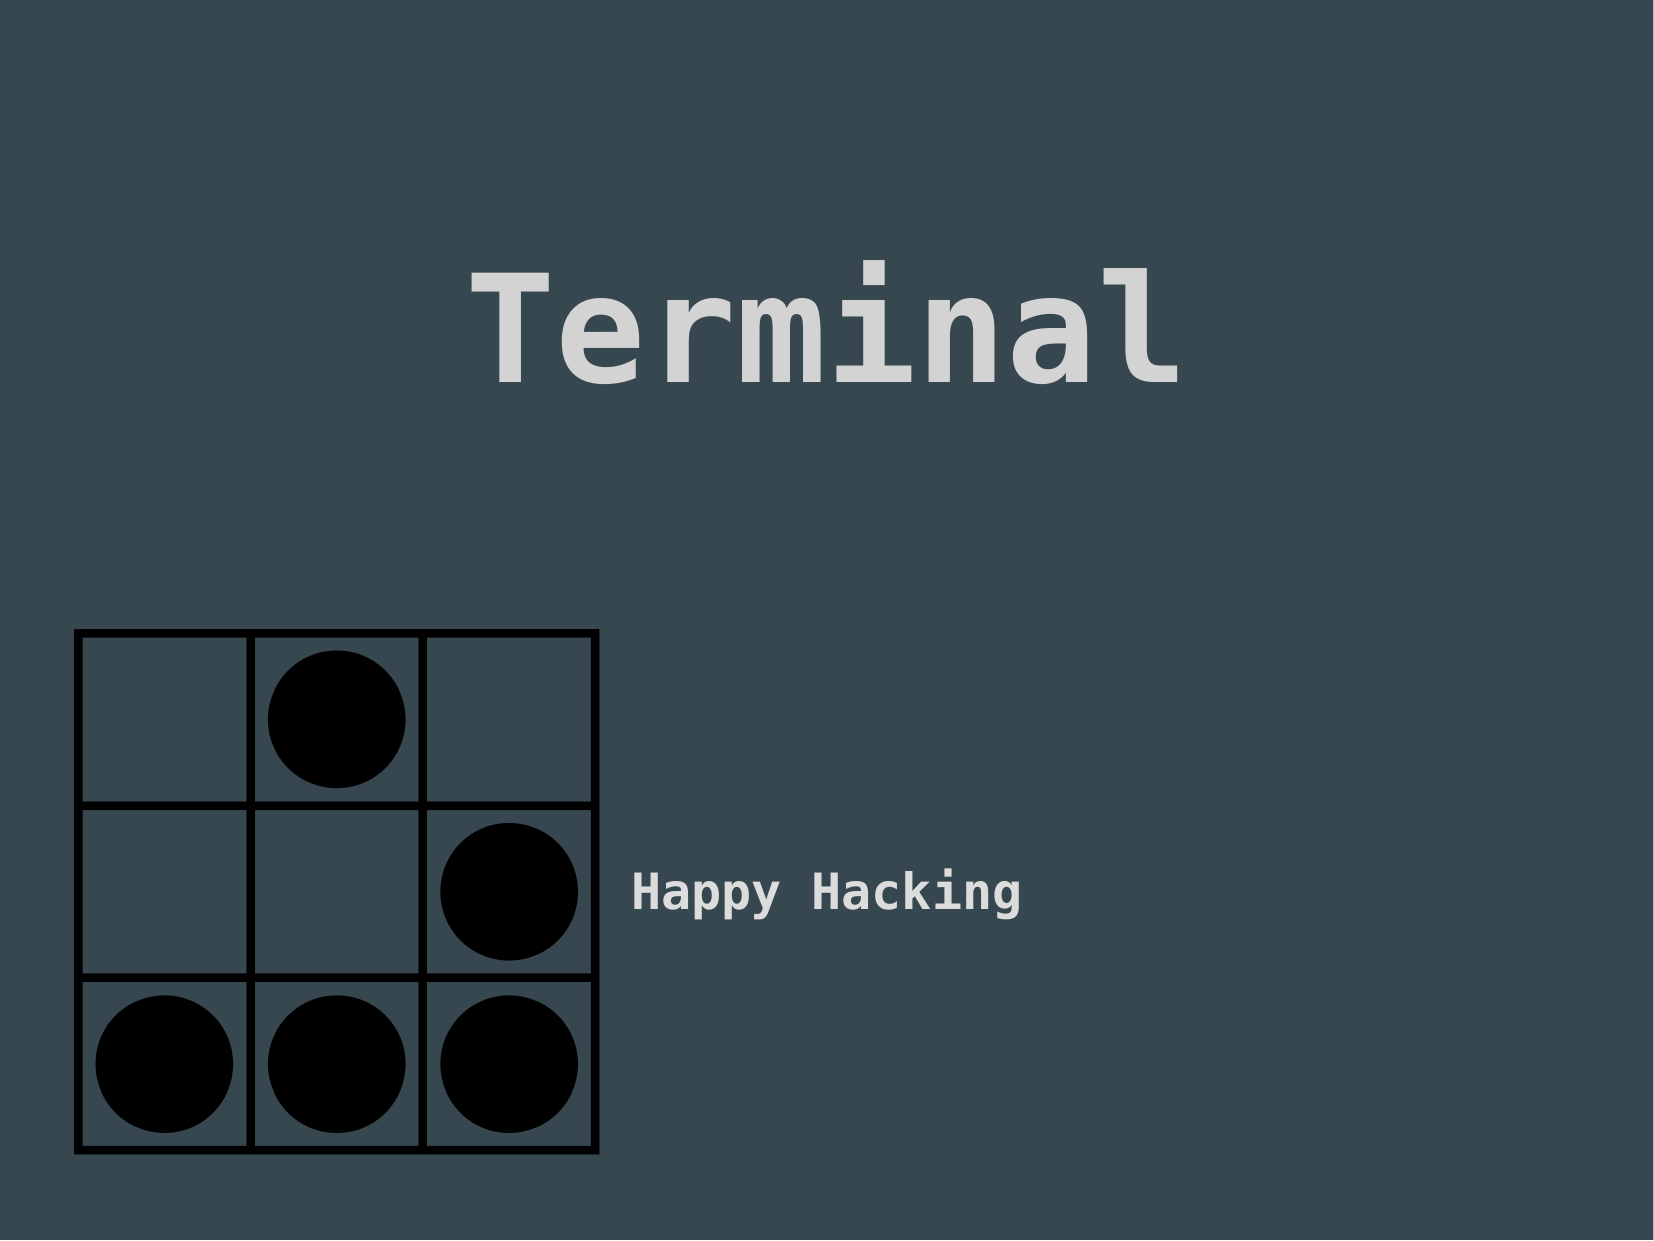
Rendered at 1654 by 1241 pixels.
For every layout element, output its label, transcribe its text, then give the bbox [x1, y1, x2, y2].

title Terminal [82, 68, 1571, 532]
picture [35, 590, 638, 1193]
subtitle Happy Hacking [82, 532, 1571, 1241]
